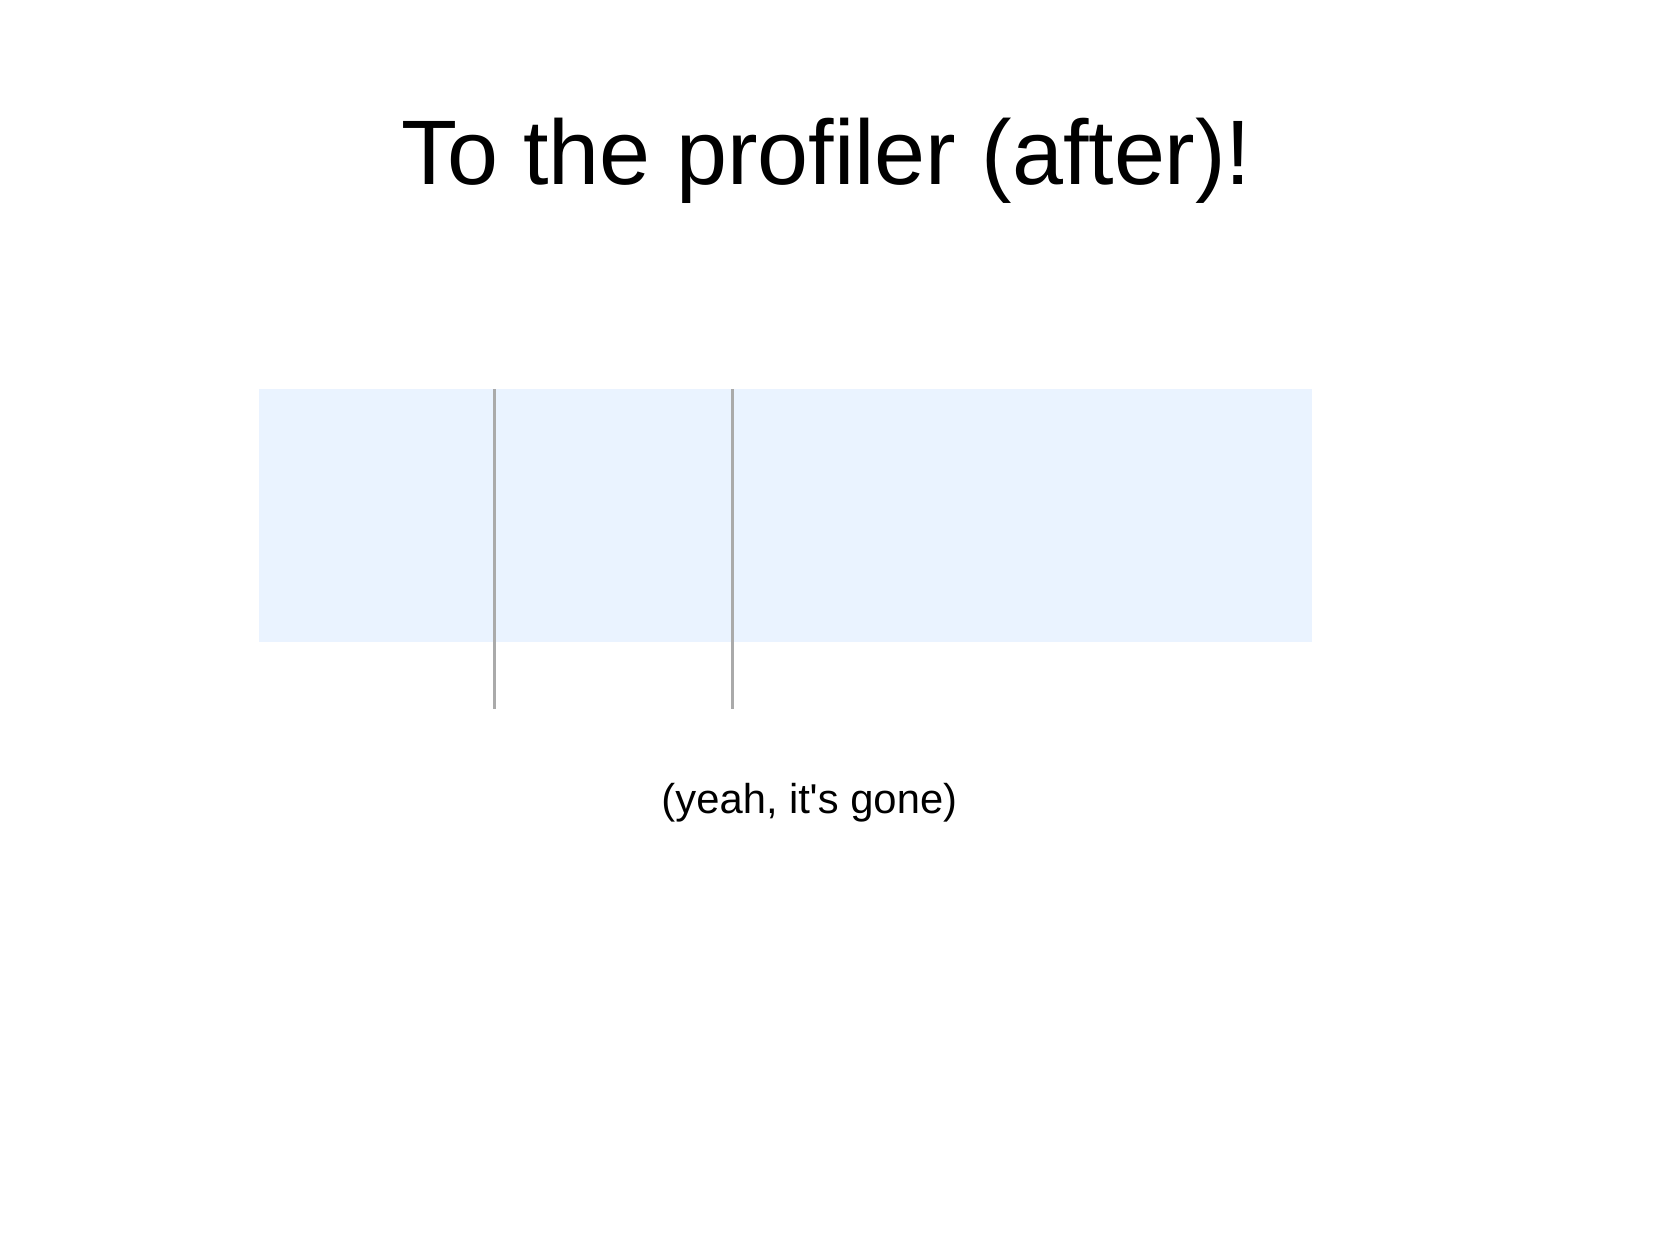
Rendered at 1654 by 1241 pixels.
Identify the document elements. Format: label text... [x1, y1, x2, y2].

text_box (yeah, it's gone) [330, 747, 1289, 851]
title To the profiler (after)! [82, 49, 1571, 257]
picture [259, 389, 1312, 709]
